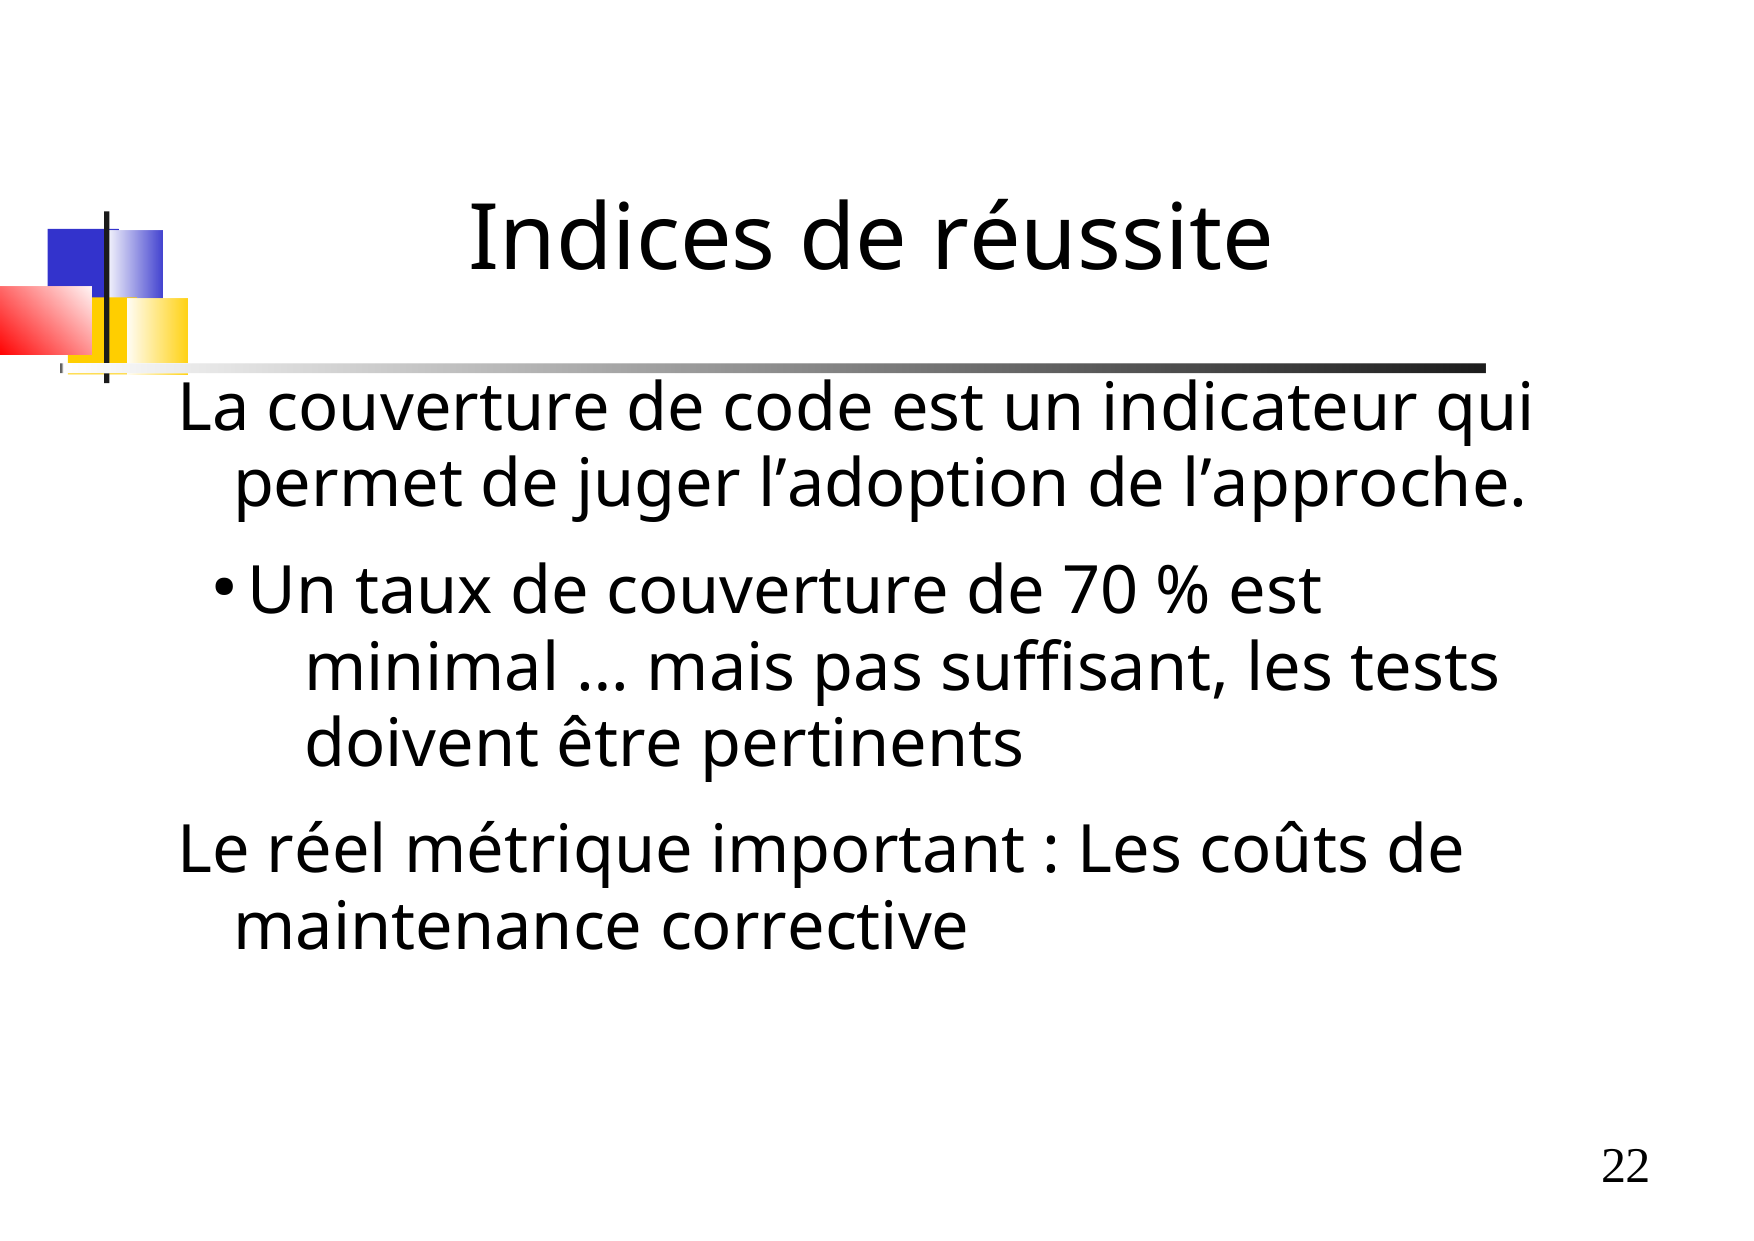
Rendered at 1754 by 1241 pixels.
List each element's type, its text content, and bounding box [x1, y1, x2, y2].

title Indices de réussite [179, 183, 1564, 393]
slide_number 22 [1569, 1135, 1660, 1241]
picture [60, 229, 179, 384]
text_box La couverture de code est un indicateur qui permet de juger l’adoption de l’approche. Un taux de couverture de 70 % est minimal … mais pas suffisant, les tests doivent être pertinents Le réel métrique important : Les coûts de maintenance corrective [176, 363, 1553, 966]
picture [0, 285, 92, 355]
